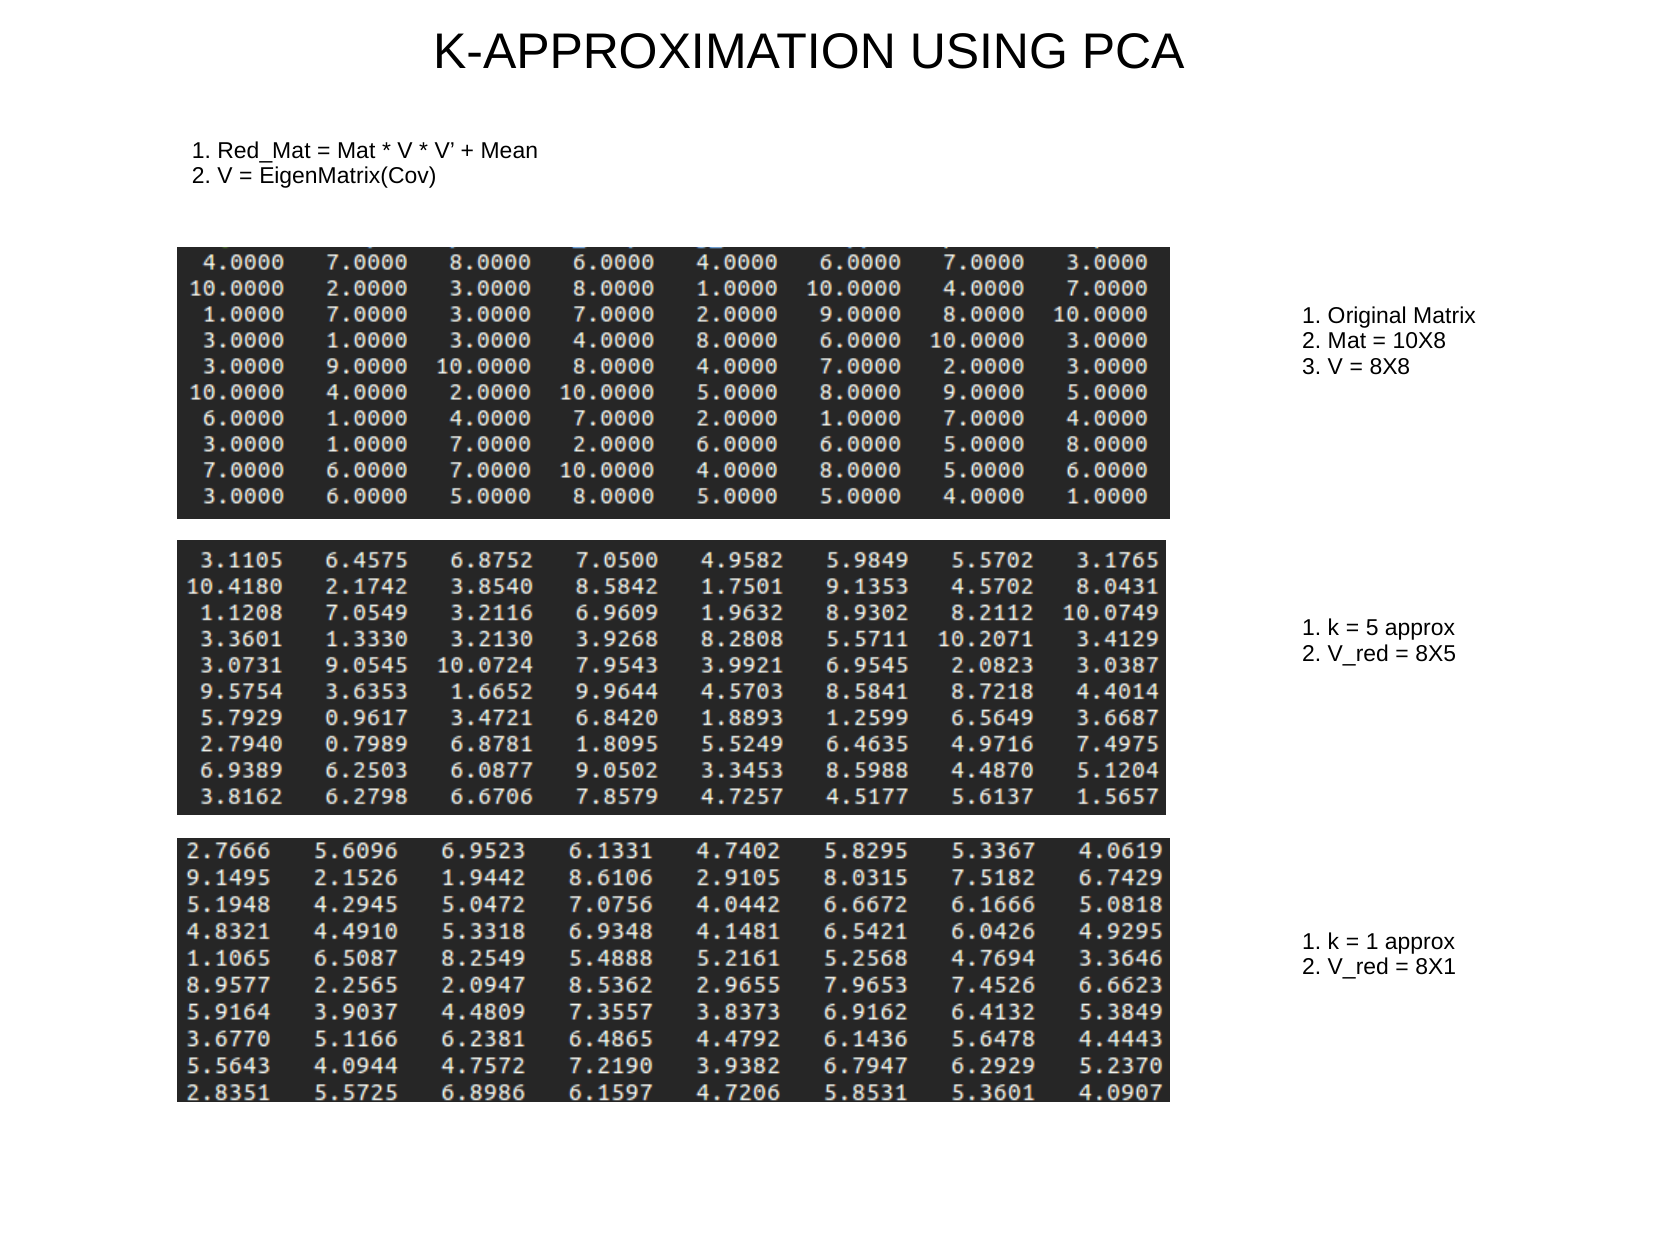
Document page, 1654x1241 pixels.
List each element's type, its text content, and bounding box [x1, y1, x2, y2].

text_box 1. k = 1 approx 2. V_red = 8X1 [1287, 921, 1595, 988]
picture [177, 540, 1166, 815]
text_box 1. Original Matrix 2. Mat = 10X8 3. V = 8X8 [1287, 295, 1595, 387]
title K-APPROXIMATION USING PCA [425, 11, 1193, 92]
text_box 1. Red_Mat = Mat * V * V’ + Mean 2. V = EigenMatrix(Cov) [177, 129, 638, 222]
picture [177, 838, 1170, 1102]
text_box 1. k = 5 approx 2. V_red = 8X5 [1287, 607, 1595, 674]
picture [177, 247, 1170, 519]
